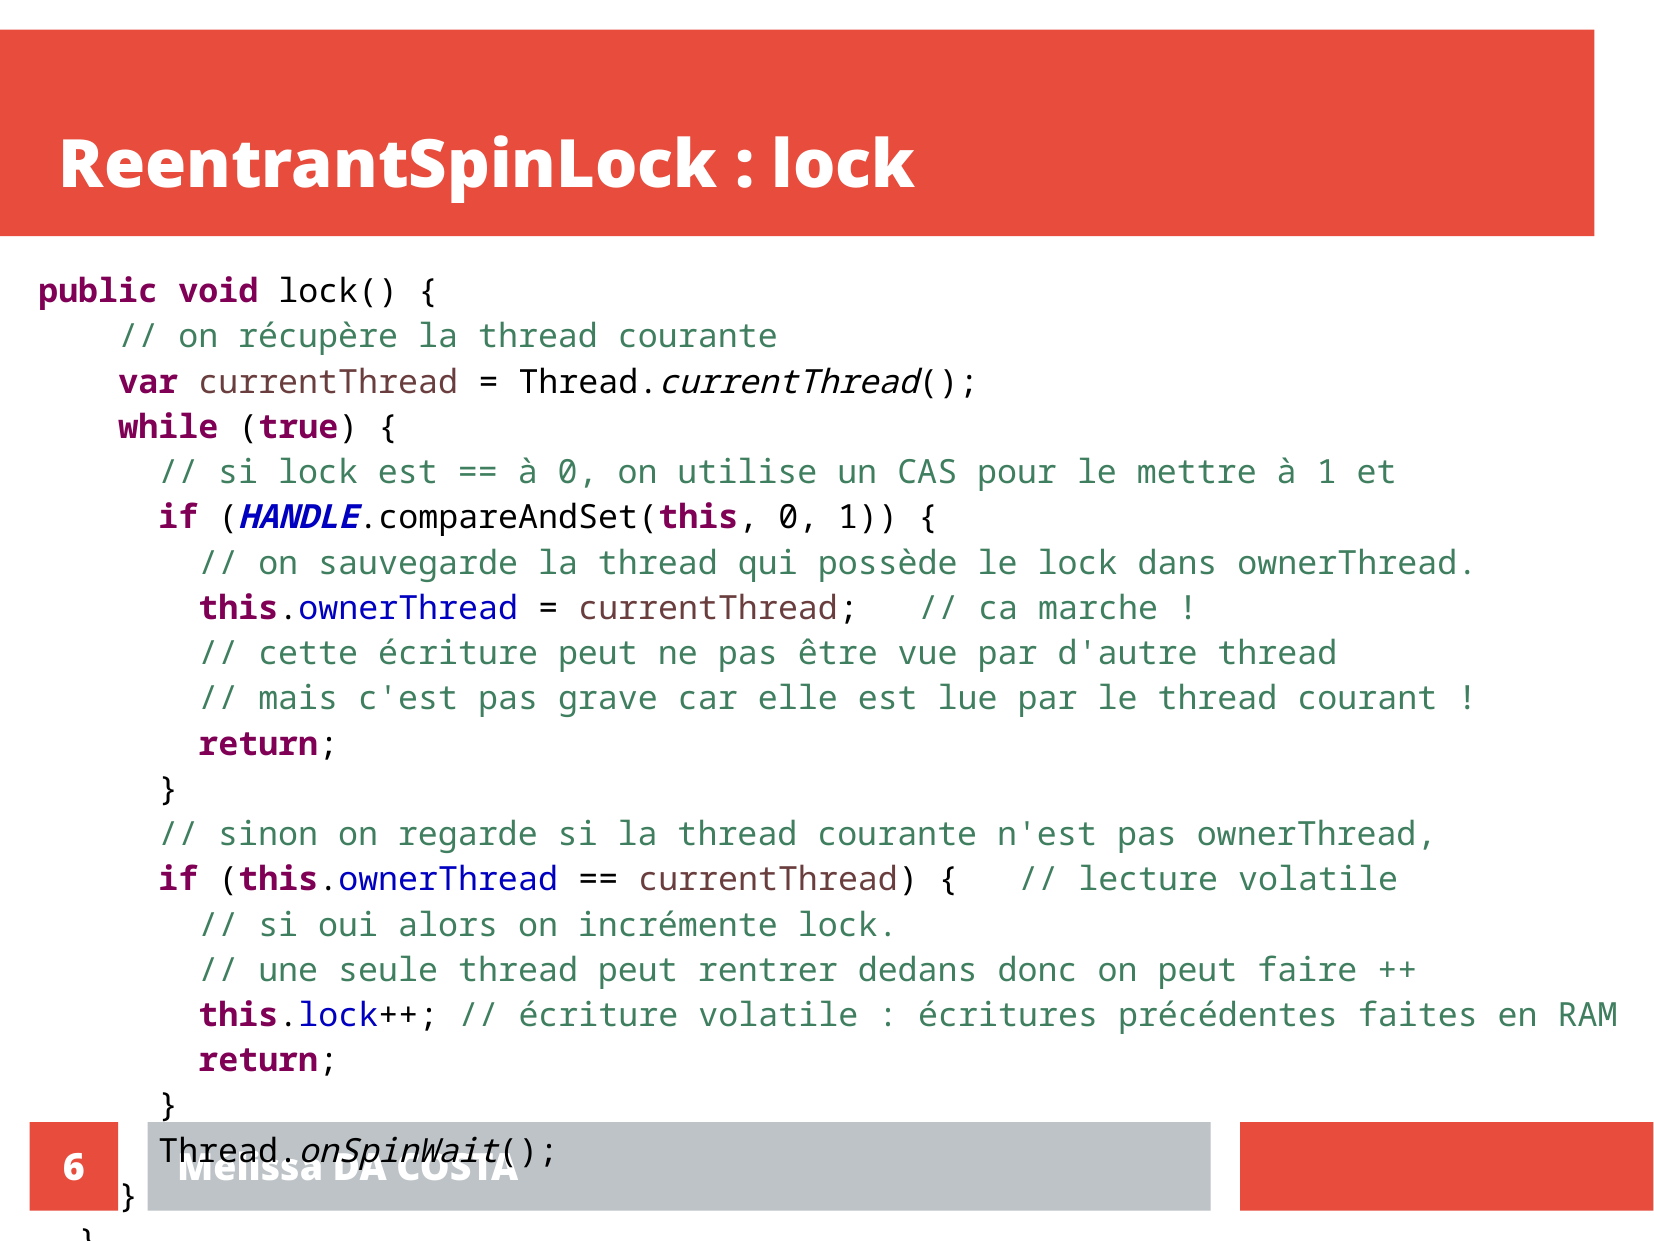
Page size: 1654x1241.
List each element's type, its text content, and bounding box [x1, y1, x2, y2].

text_box public void lock() { // on récupère la thread courante var currentThread = Thread.currentThread(); while (true) { // si lock est == à 0, on utilise un CAS pour le mettre à 1 et if (HANDLE.compareAndSet(this, 0, 1)) { // on sauvegarde la thread qui possède le lock dans ownerThread. this.ownerThread = currentThread; // ca marche ! // cette écriture peut ne pas être vue par d'autre thread // mais c'est pas grave car elle est lue par le thread courant ! return; } // sinon on regarde si la thread courante n'est pas ownerThread, if (this.ownerThread == currentThread) { // lecture volatile // si oui alors on incrémente lock. // une seule thread peut rentrer dedans donc on peut faire ++ this.lock++; // écriture volatile : écritures précédentes faites en RAM return; } Thread.onSpinWait(); } } [23, 259, 1654, 1143]
title ReentrantSpinLock : lock [59, 59, 1595, 207]
